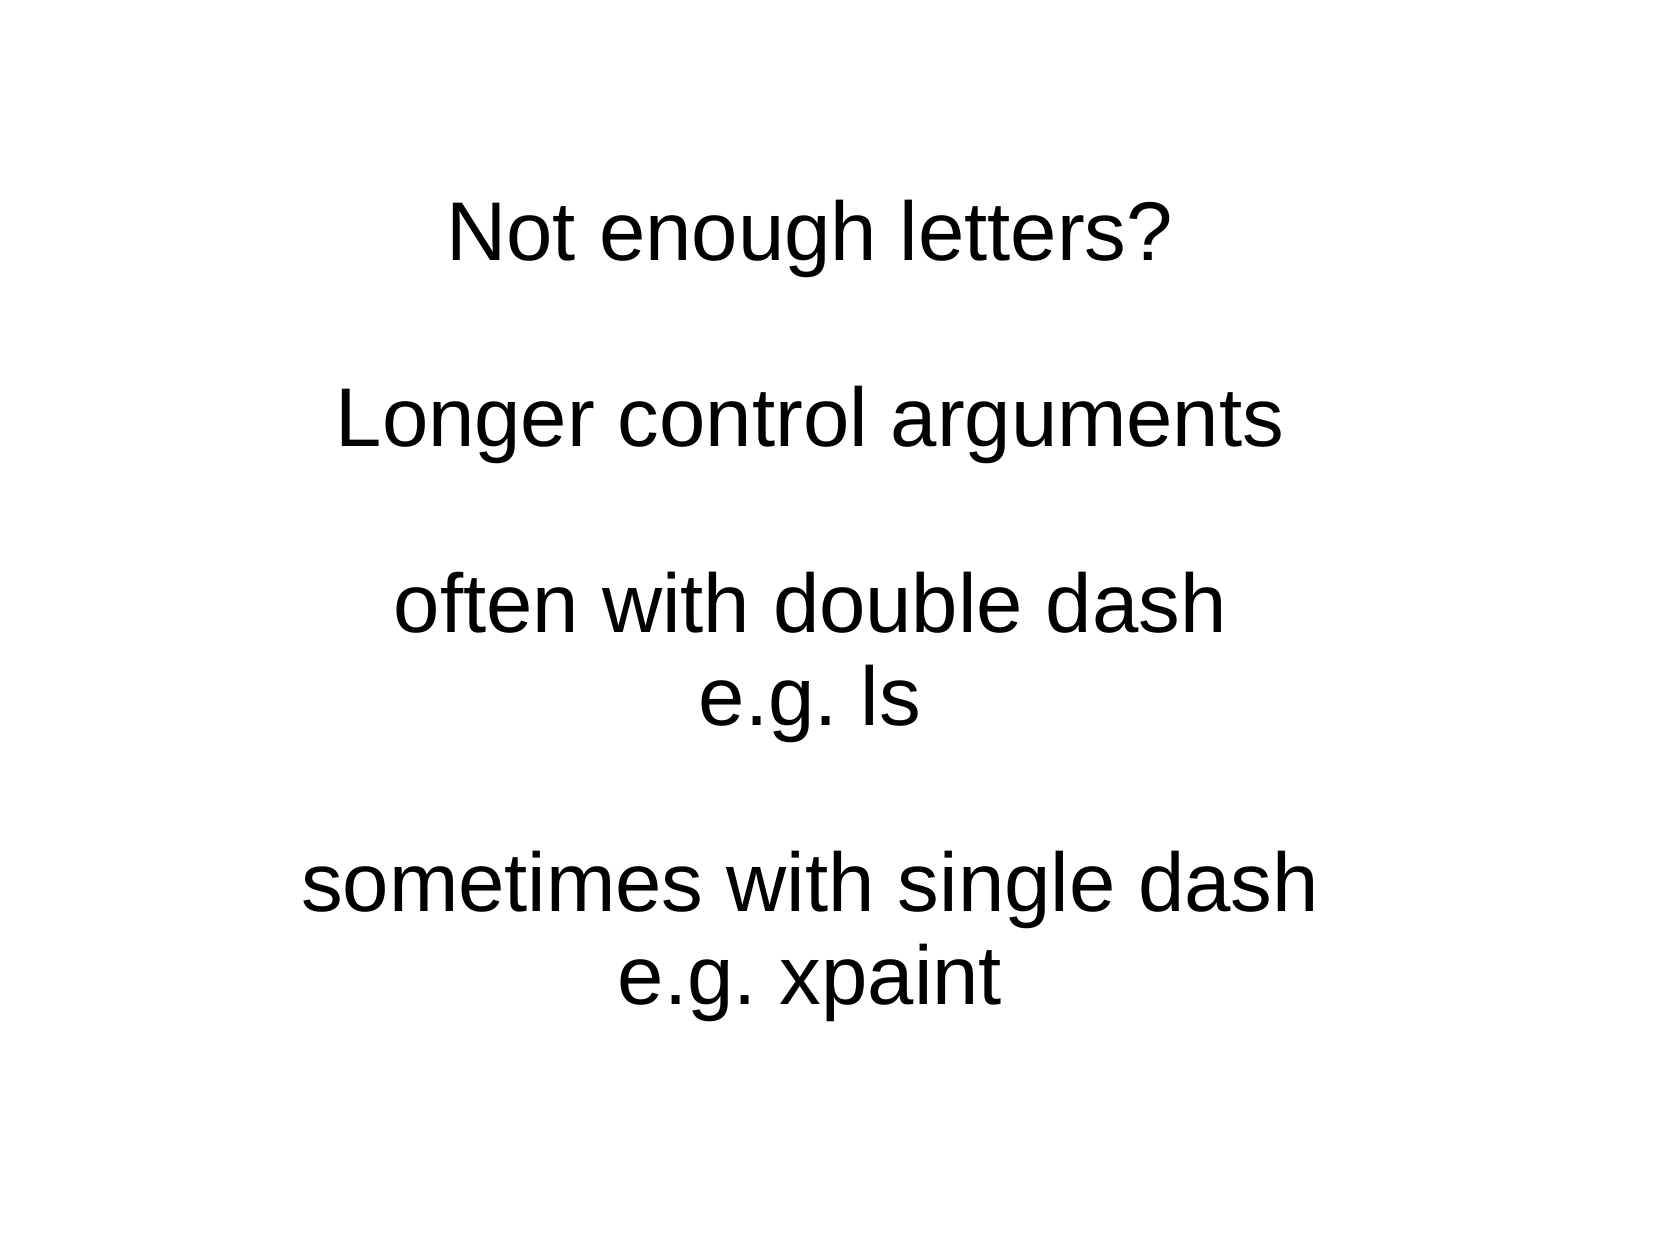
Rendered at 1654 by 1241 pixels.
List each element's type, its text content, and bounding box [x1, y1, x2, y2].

text_box Not enough letters? Longer control arguments often with double dash e.g. ls sometimes with single dash e.g. xpaint [82, 184, 1538, 1116]
